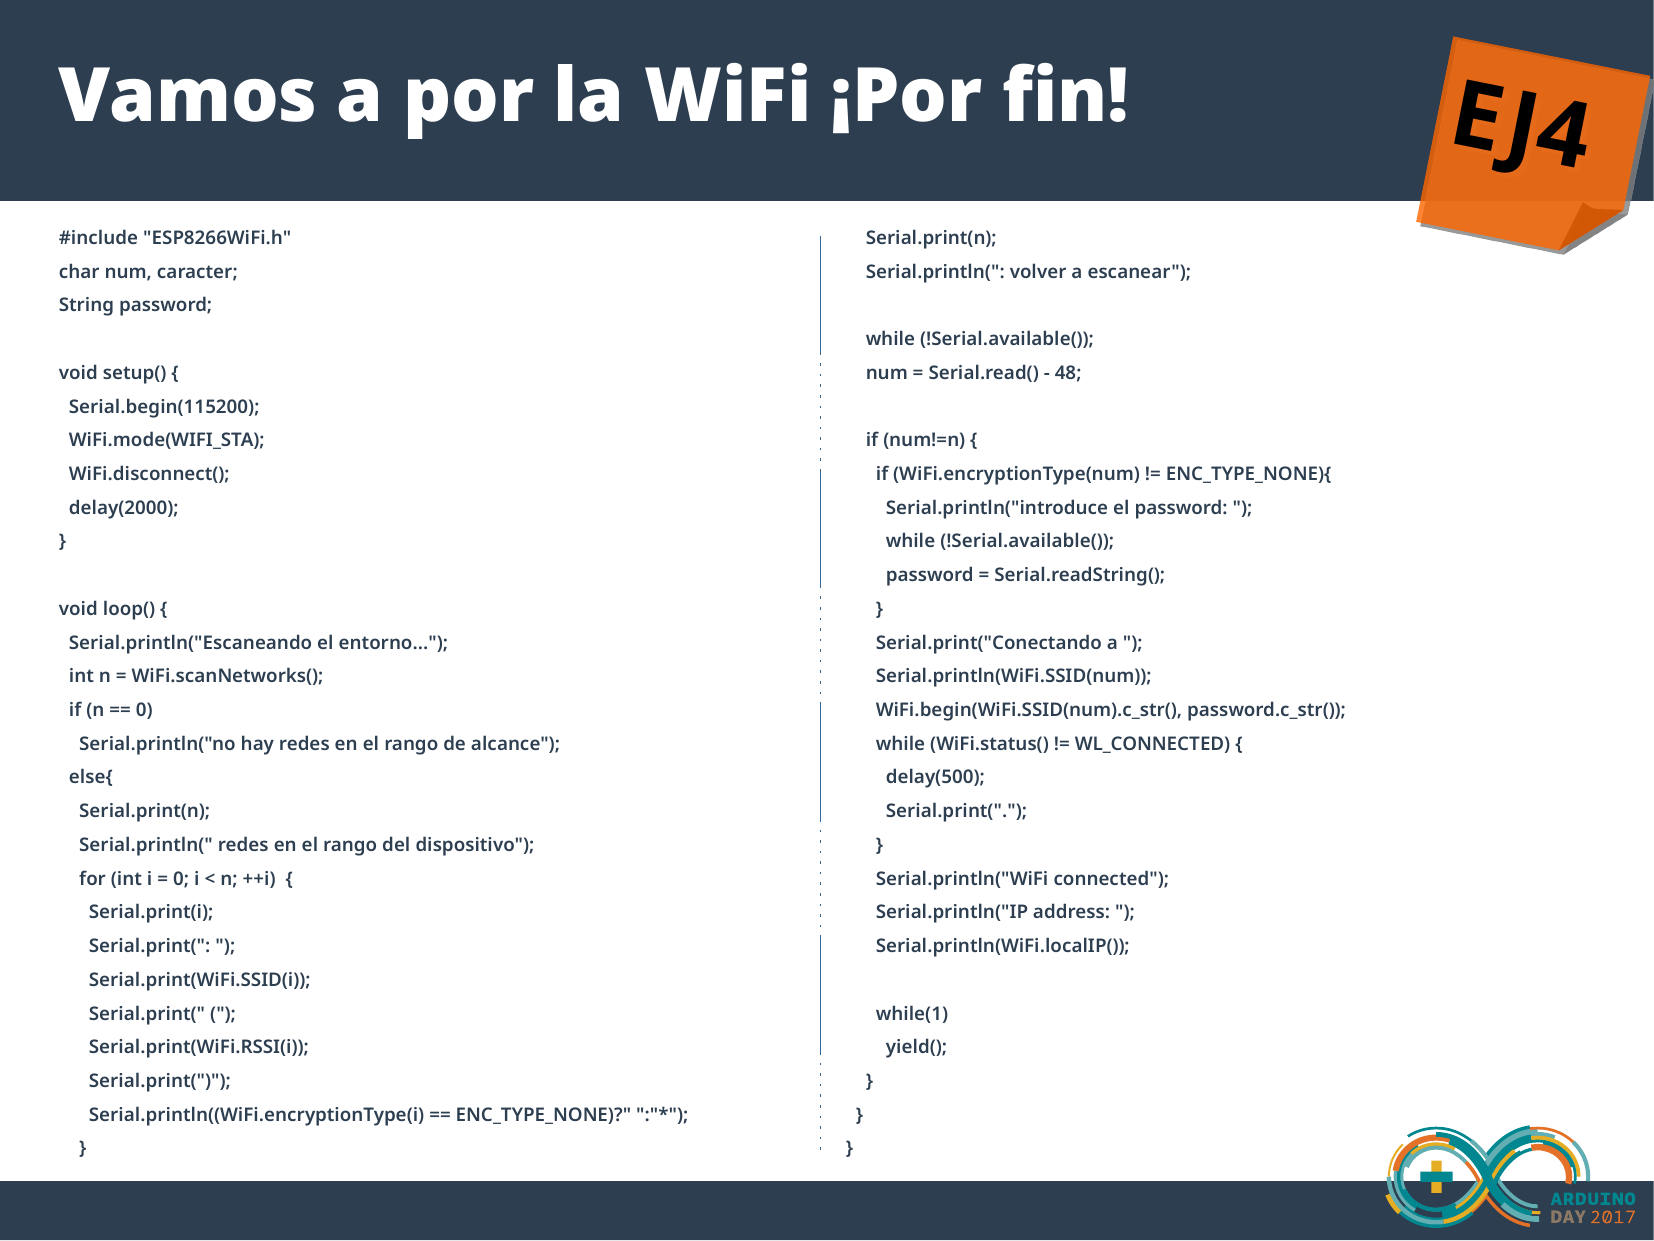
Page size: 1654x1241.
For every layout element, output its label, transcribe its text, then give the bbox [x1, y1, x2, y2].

text_box EJ4 [1416, 36, 1651, 251]
list #include "ESP8266WiFi.h" char num, caracter; String password; void setup() { Serial.begin(115200); WiFi.mode(WIFI_STA); WiFi.disconnect(); delay(2000); } void loop() { Serial.println("Escaneando el entorno..."); int n = WiFi.scanNetworks(); if (n == 0) Serial.println("no hay redes en el rango de alcance"); else{ Serial.print(n); Serial.println(" redes en el rango del dispositivo"); for (int i = 0; i < n; ++i) { Serial.print(i); Serial.print(": "); Serial.print(WiFi.SSID(i)); Serial.print(" ("); Serial.print(WiFi.RSSI(i)); Serial.print(")"); Serial.println((WiFi.encryptionType(i) == ENC_TYPE_NONE)?" ":"*"); } [59, 224, 809, 1170]
list Serial.print(n); Serial.println(": volver a escanear"); while (!Serial.available()); num = Serial.read() - 48; if (num!=n) { if (WiFi.encryptionType(num) != ENC_TYPE_NONE){ Serial.println("introduce el password: "); while (!Serial.available()); password = Serial.readString(); } Serial.print("Conectando a "); Serial.println(WiFi.SSID(num)); WiFi.begin(WiFi.SSID(num).c_str(), password.c_str()); while (WiFi.status() != WL_CONNECTED) { delay(500); Serial.print("."); } Serial.println("WiFi connected"); Serial.println("IP address: "); Serial.println(WiFi.localIP()); while(1) yield(); } } } [845, 224, 1596, 1170]
title Vamos a por la WiFi ¡Por fin! [59, 13, 1595, 172]
